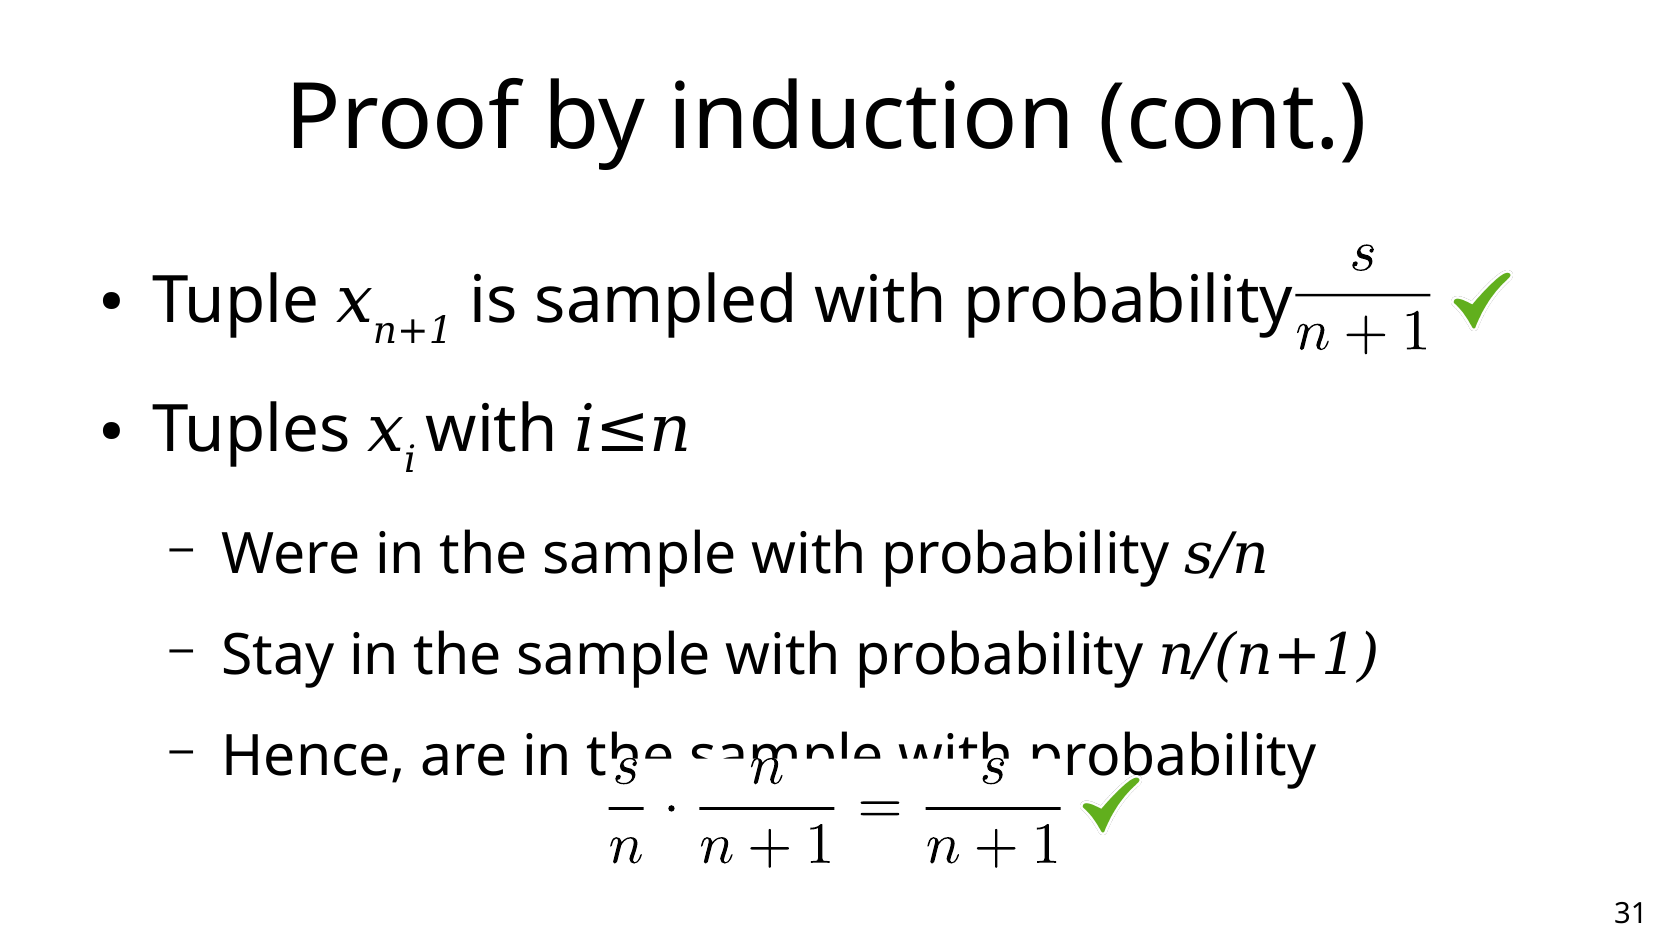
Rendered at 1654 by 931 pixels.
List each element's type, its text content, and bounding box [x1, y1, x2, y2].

title Proof by induction (cont.) [82, 1, 1571, 226]
picture [1080, 775, 1142, 835]
text_box [608, 757, 1061, 868]
text_box [1295, 244, 1431, 355]
picture [1451, 270, 1513, 331]
list Tuple xn+1 is sampled with probability Tuples xi with i≤n Were in the sample with probability s/n Stay in the sample with probability n/(n+1) Hence, are in the sample with probability [82, 253, 1571, 793]
